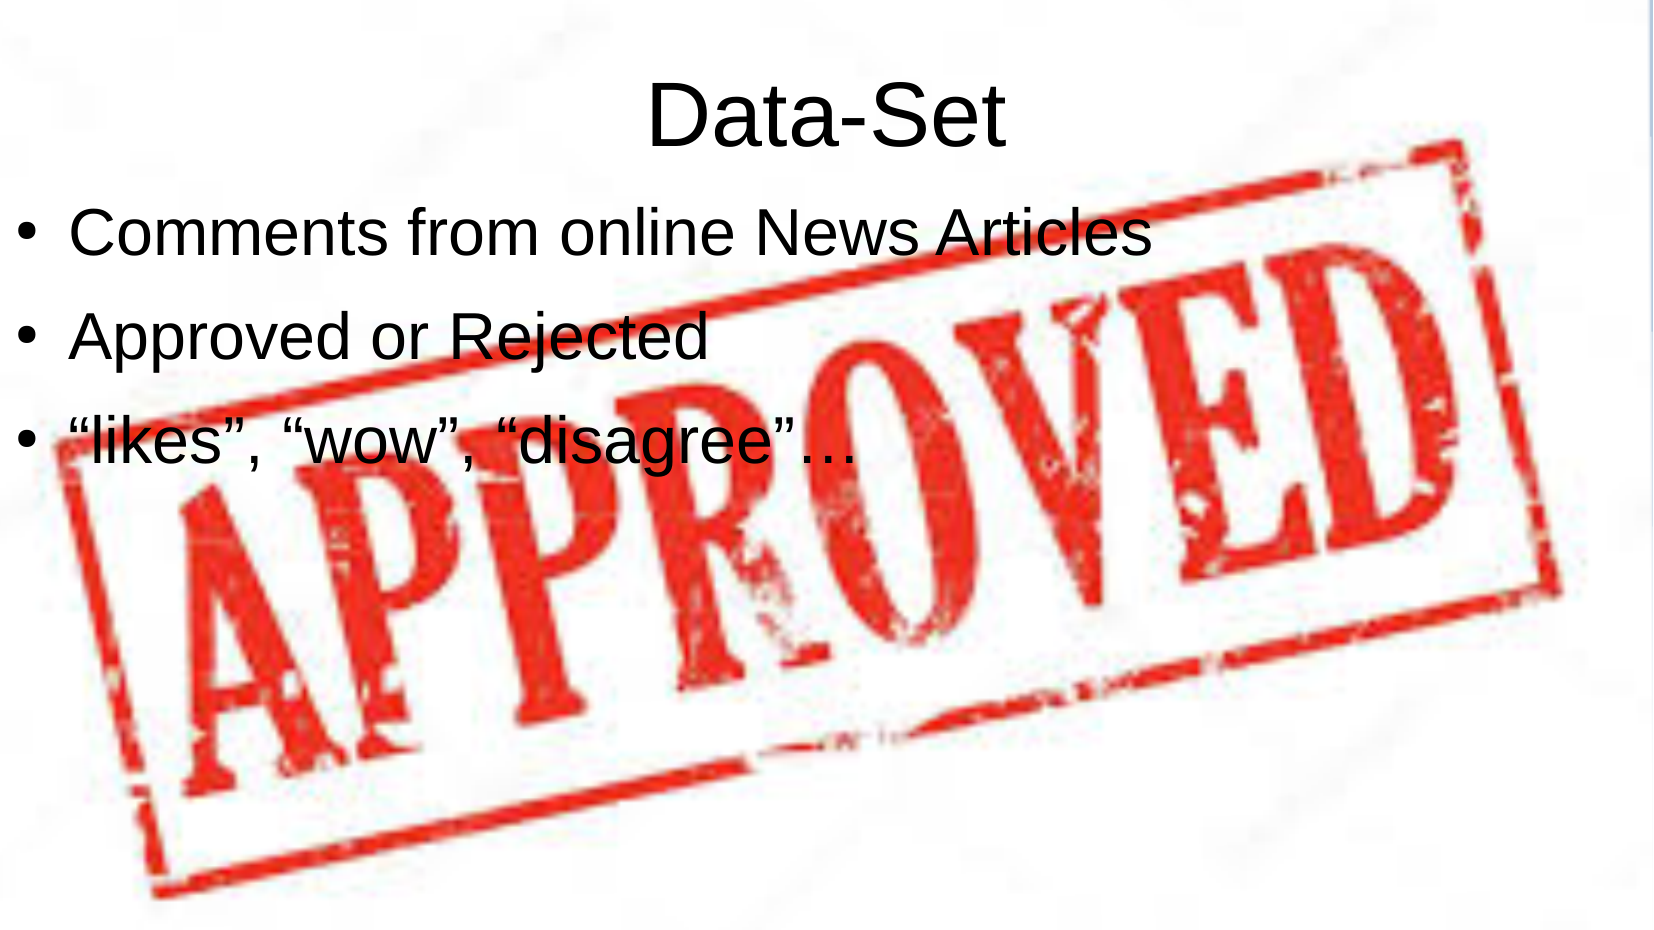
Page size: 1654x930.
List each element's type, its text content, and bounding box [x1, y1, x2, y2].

picture [0, 0, 1653, 930]
title Data-Set [82, 36, 1571, 193]
list Comments from online News Articles Approved or Rejected “likes”, “wow”, “disagree”… [0, 195, 1486, 736]
